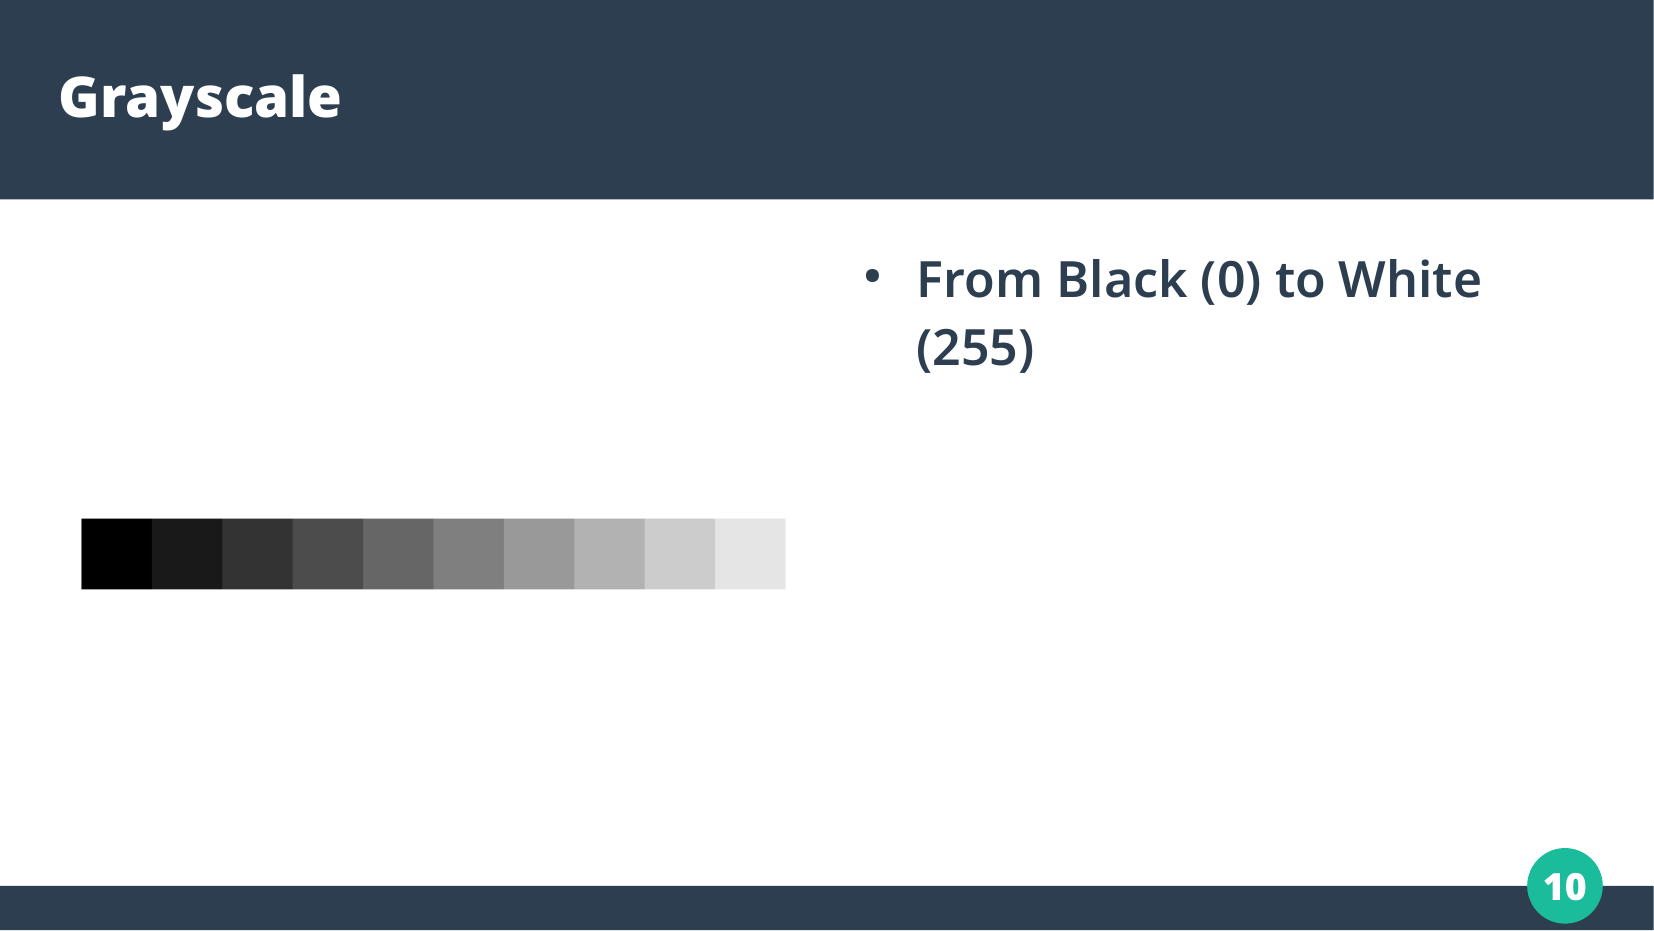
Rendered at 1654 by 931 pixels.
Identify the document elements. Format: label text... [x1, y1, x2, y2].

title Grayscale [59, 37, 1595, 155]
picture [58, 493, 809, 615]
list From Black (0) to White (255) [845, 243, 1596, 864]
